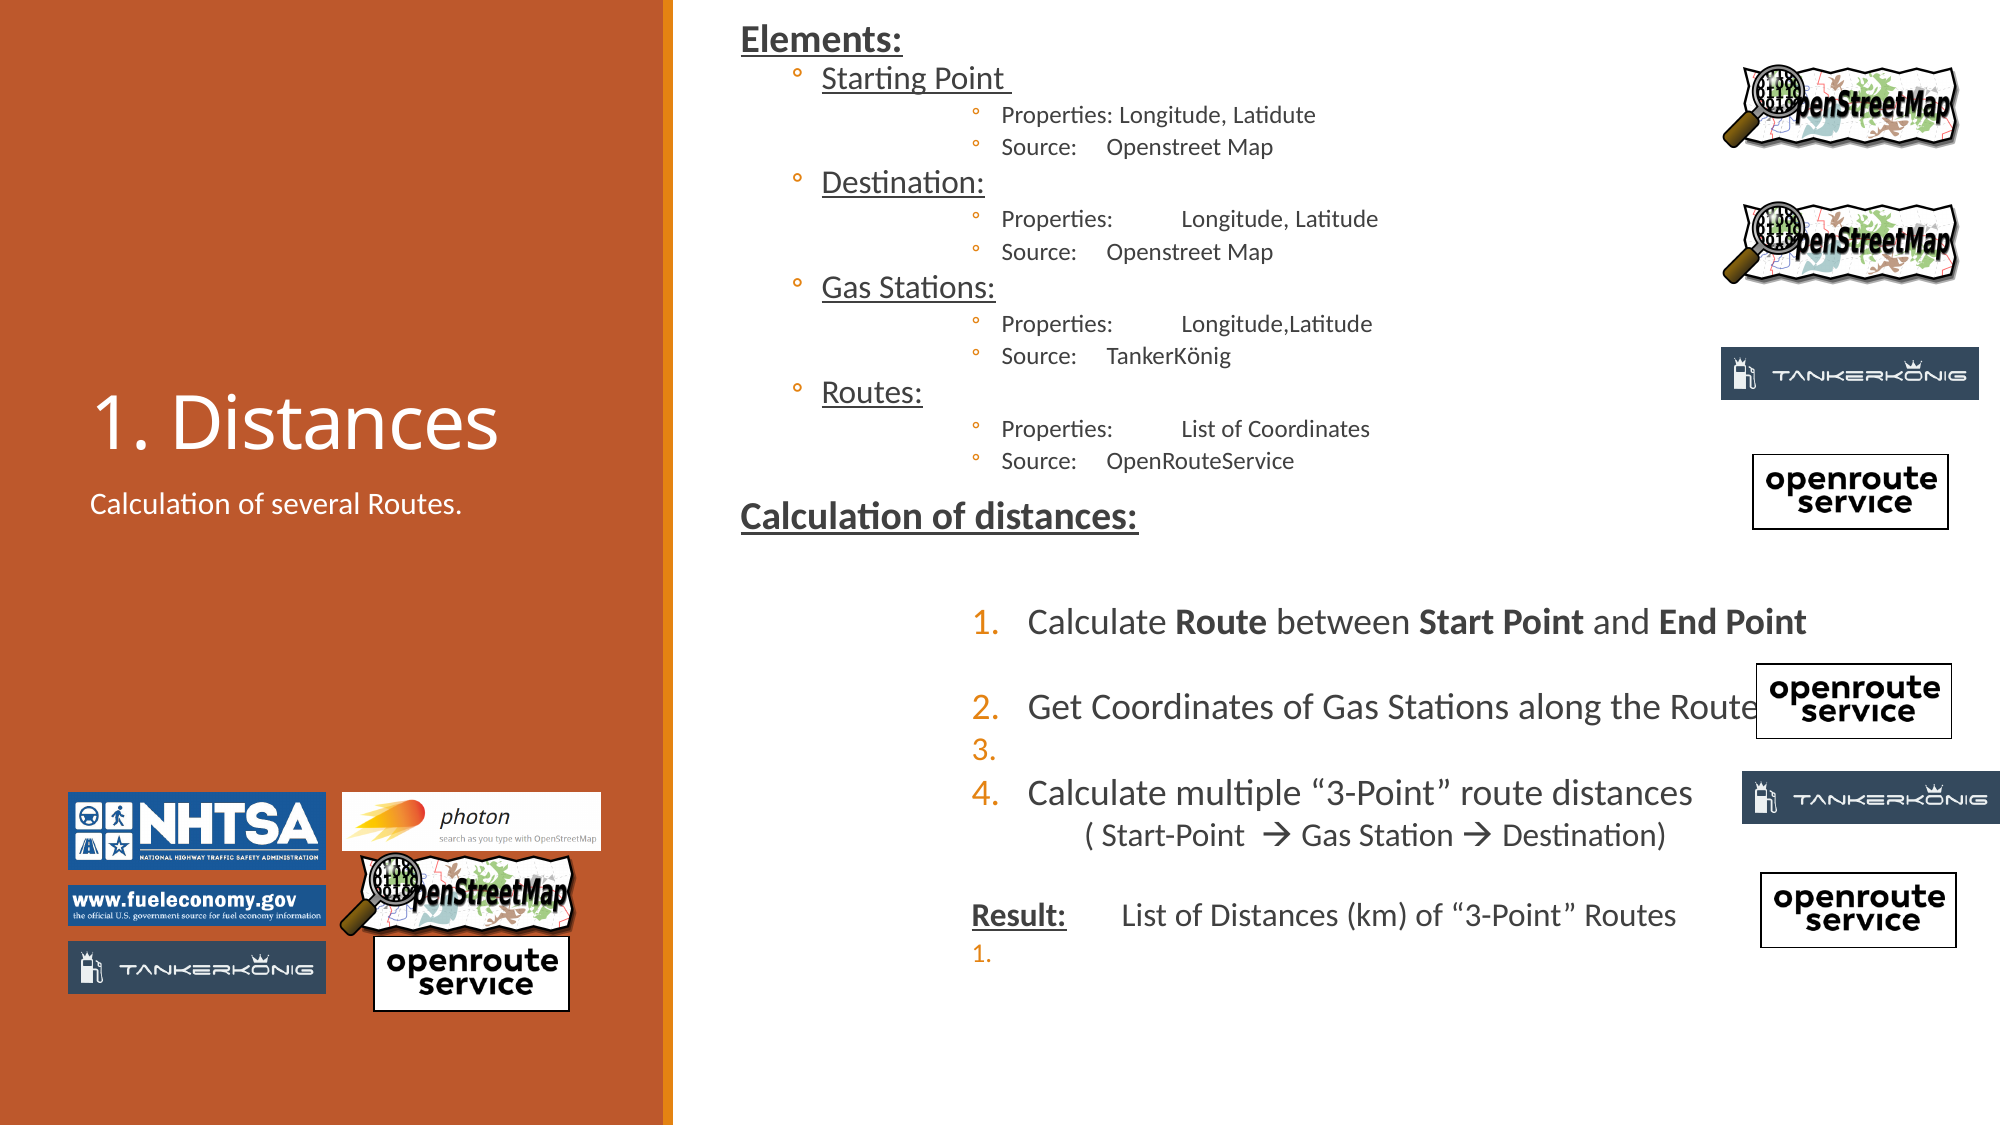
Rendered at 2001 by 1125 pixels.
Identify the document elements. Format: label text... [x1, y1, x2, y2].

picture [1753, 455, 1948, 529]
picture [374, 937, 569, 1011]
title 1. Distances [75, 97, 601, 473]
picture [1761, 873, 1956, 947]
list Calculation of several Routes. [75, 479, 601, 1035]
picture [1742, 771, 2000, 824]
picture [68, 885, 326, 927]
picture [1757, 664, 1951, 738]
picture [1721, 199, 1979, 286]
picture [68, 941, 326, 994]
picture [1721, 347, 1979, 400]
picture [1721, 62, 1979, 149]
picture [338, 792, 601, 937]
list Elements: Starting Point Properties: Longitude, Latidute Source: Openstreet Map Destination: Properties: Longitude, Latitude Source: Openstreet Map Gas Stations: Properties: Longitude,Latitude Source: TankerKönig Routes: Properties: List of Coordinates Source: OpenRouteService Calculation of distances: Calculate Route between Start Point and End Point Get Coordinates of Gas Stations along the Route Calculate multiple “3-Point” route distances ( Start-Point  Gas Station  Destination) Result: List of Distances (km) of “3-Point” Routes [725, 14, 1932, 1050]
picture [68, 792, 326, 870]
